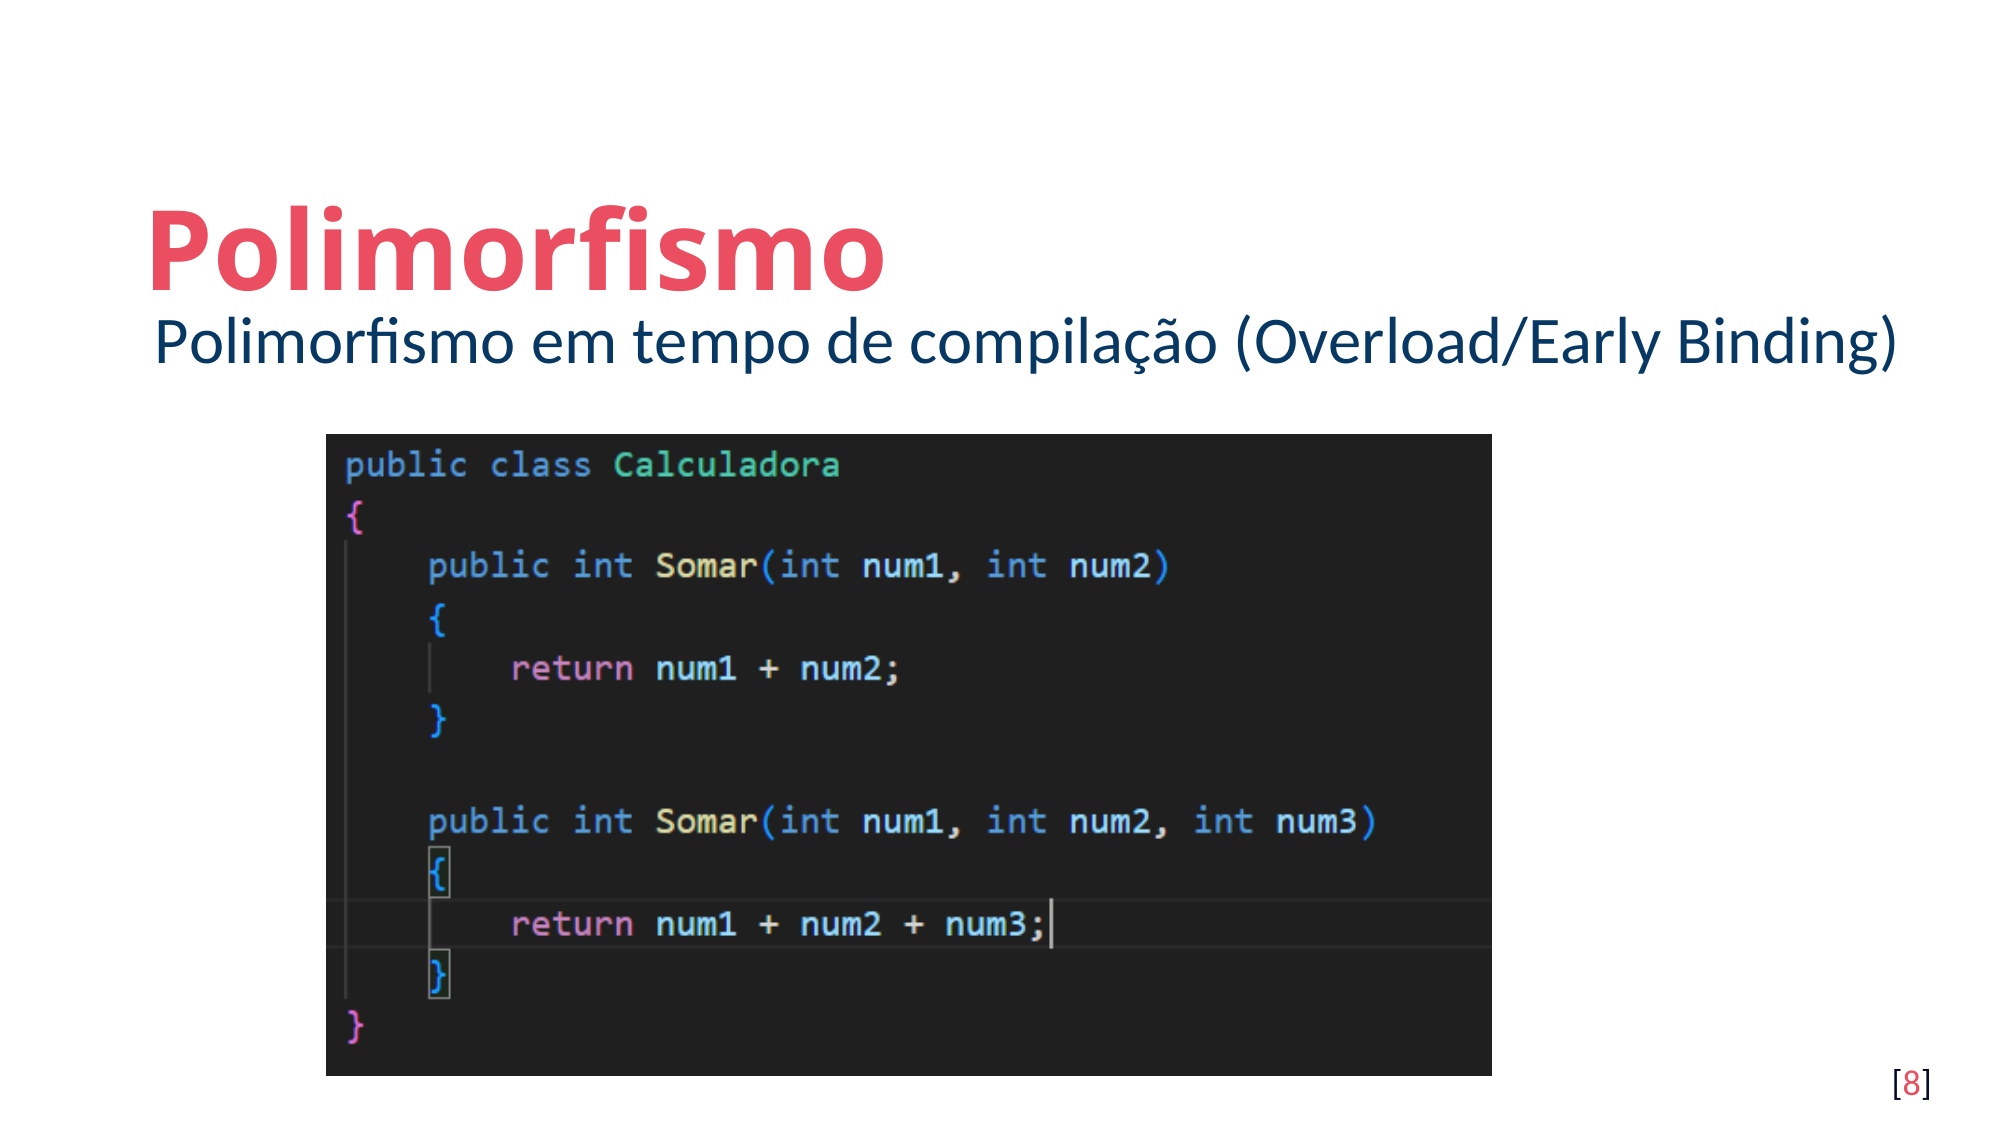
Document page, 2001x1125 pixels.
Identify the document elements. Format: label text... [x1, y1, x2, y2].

text_box Polimorfismo em tempo de compilação (Overload/Early Binding) [134, 277, 2000, 418]
text_box Polimorfismo [123, 139, 1878, 324]
slide_number [8] [1871, 1038, 1992, 1125]
picture [326, 434, 1492, 1076]
